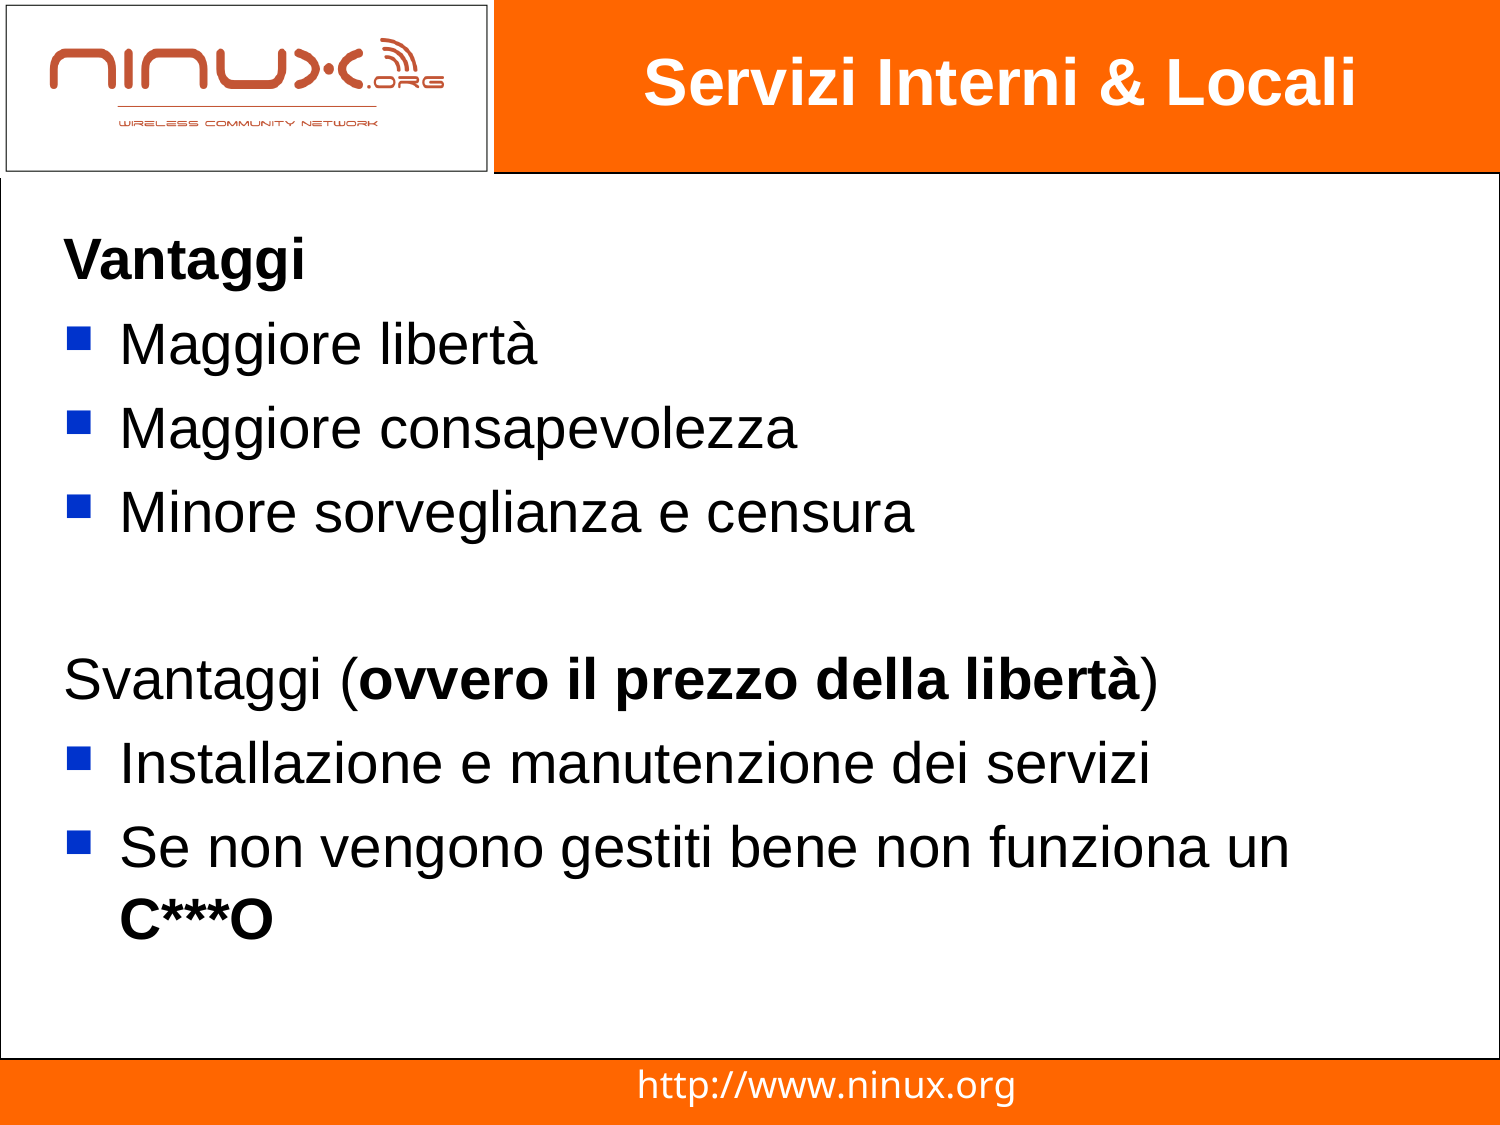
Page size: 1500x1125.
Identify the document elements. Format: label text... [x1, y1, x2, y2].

text_box http://www.ninux.org [621, 1053, 1159, 1125]
title Servizi Interni & Locali [501, 0, 1500, 165]
picture [0, 0, 494, 178]
list Vantaggi Maggiore libertà Maggiore consapevolezza Minore sorveglianza e censura Svantaggi (ovvero il prezzo della libertà) Installazione e manutenzione dei servizi Se non vengono gestiti bene non funziona un C***O [48, 213, 1470, 1034]
